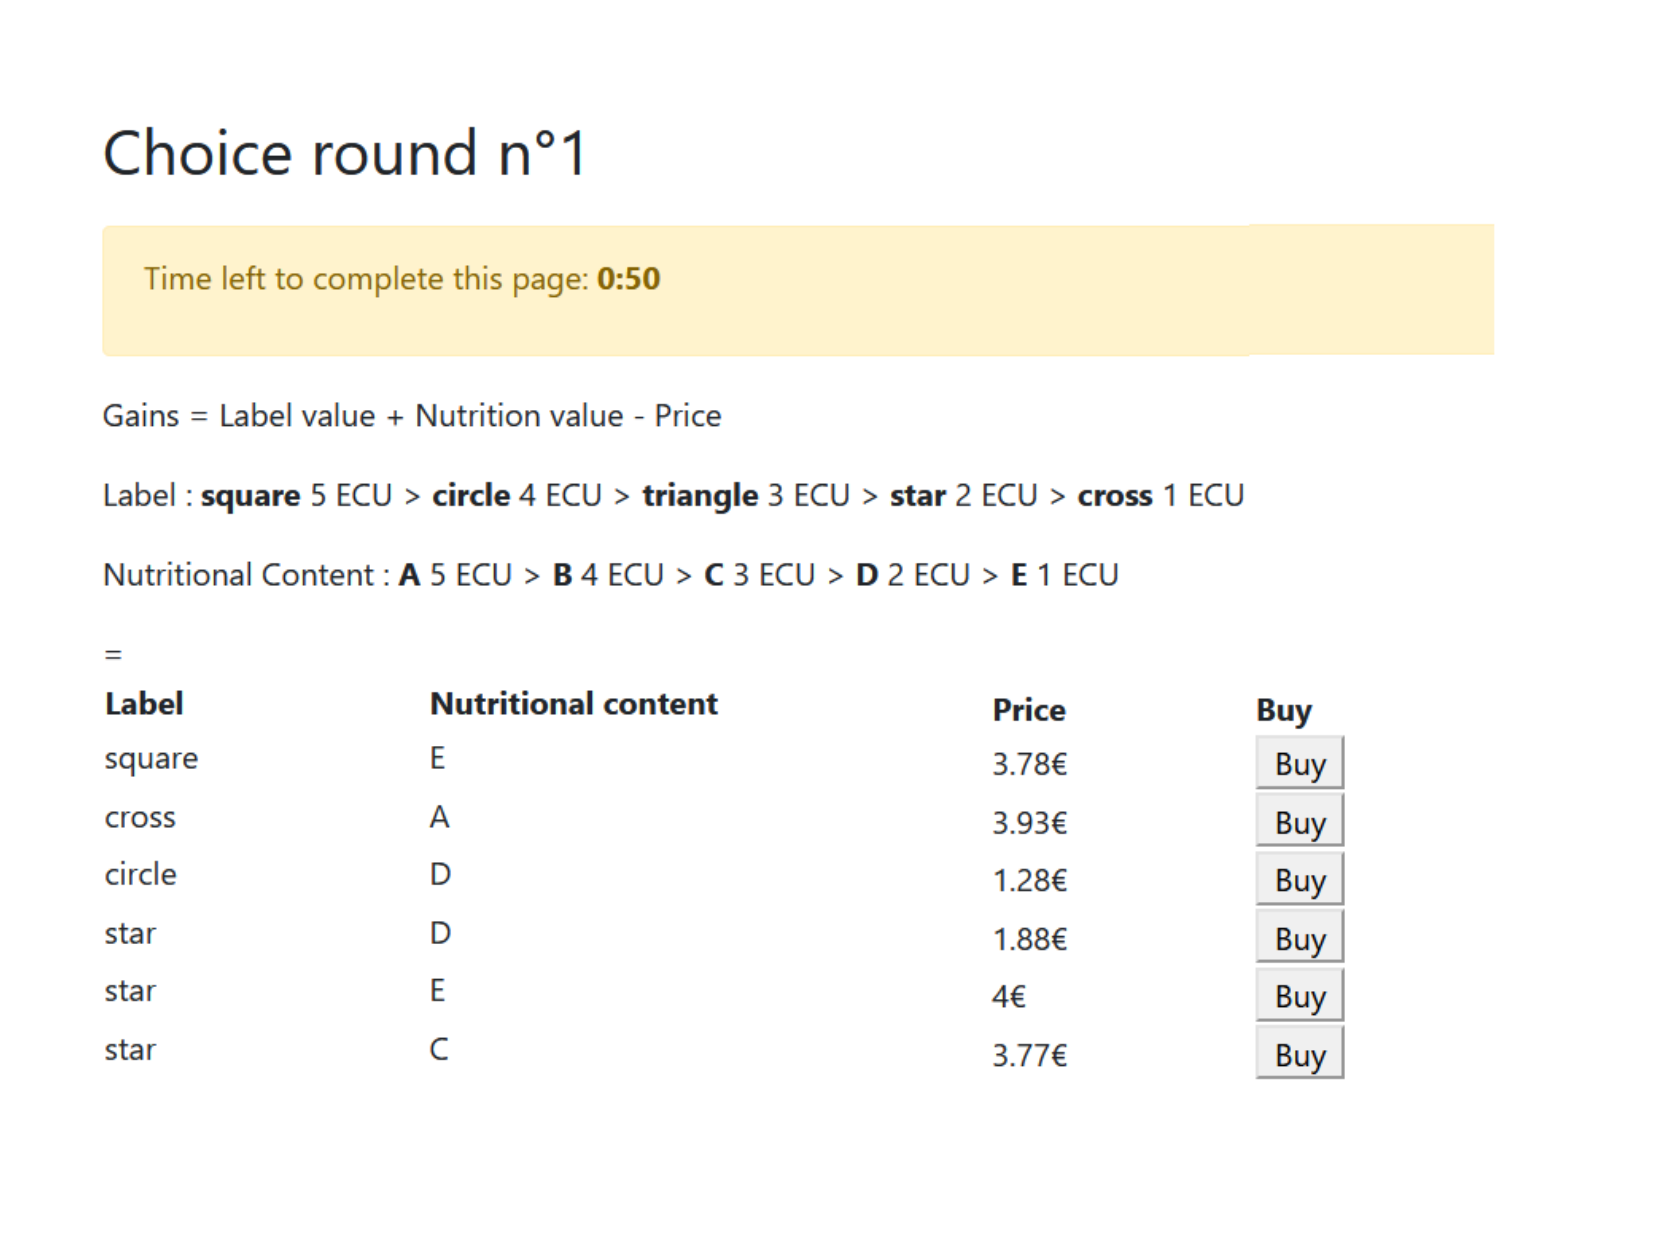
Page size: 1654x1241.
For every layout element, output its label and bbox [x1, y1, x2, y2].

picture [82, 70, 1512, 1143]
